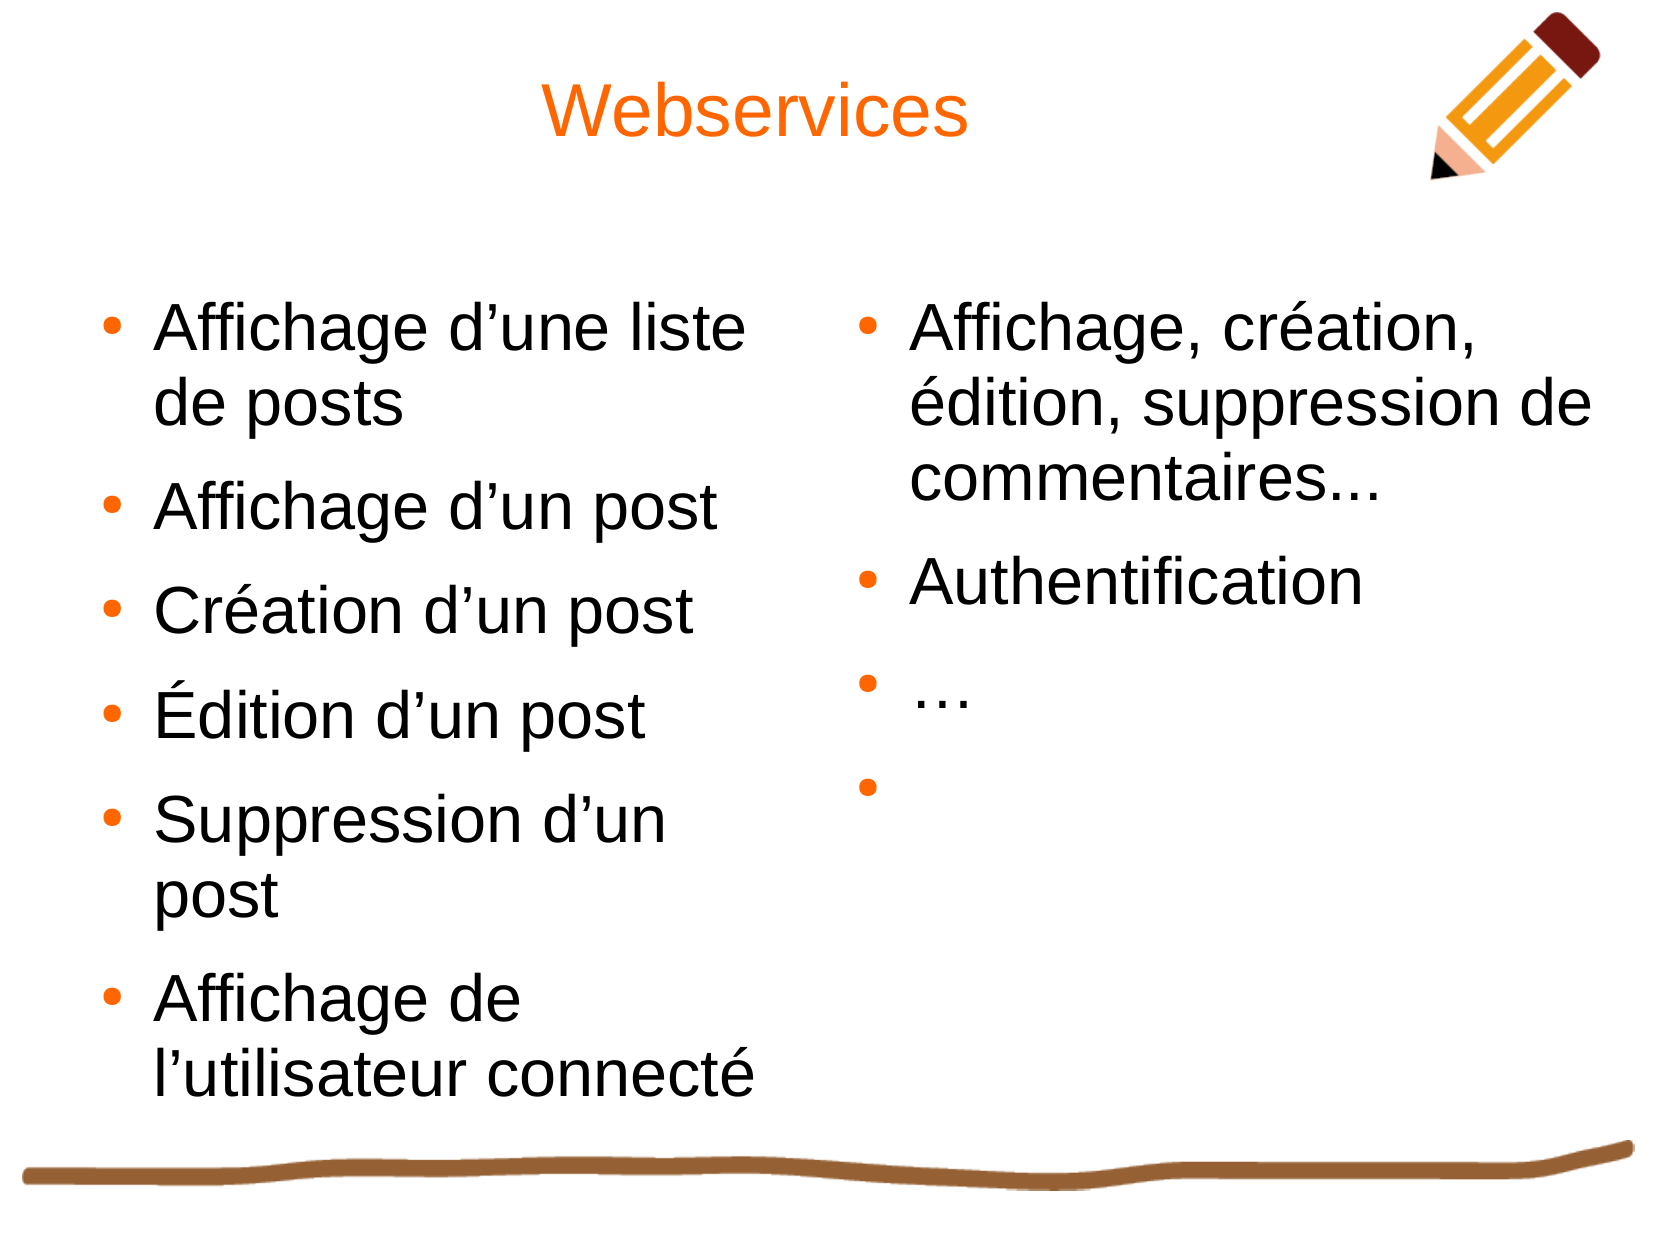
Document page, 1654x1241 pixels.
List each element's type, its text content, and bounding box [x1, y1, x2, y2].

picture [22, 1140, 1635, 1191]
list Affichage d’une liste de posts Affichage d’un post Création d’un post Édition d’un post Suppression d’un post Affichage de l’utilisateur connecté [82, 290, 809, 1122]
list Affichage, création, édition, suppression de commentaires... Authentification … [838, 290, 1619, 1122]
picture [1430, 12, 1601, 181]
title Webservices [82, 49, 1430, 172]
